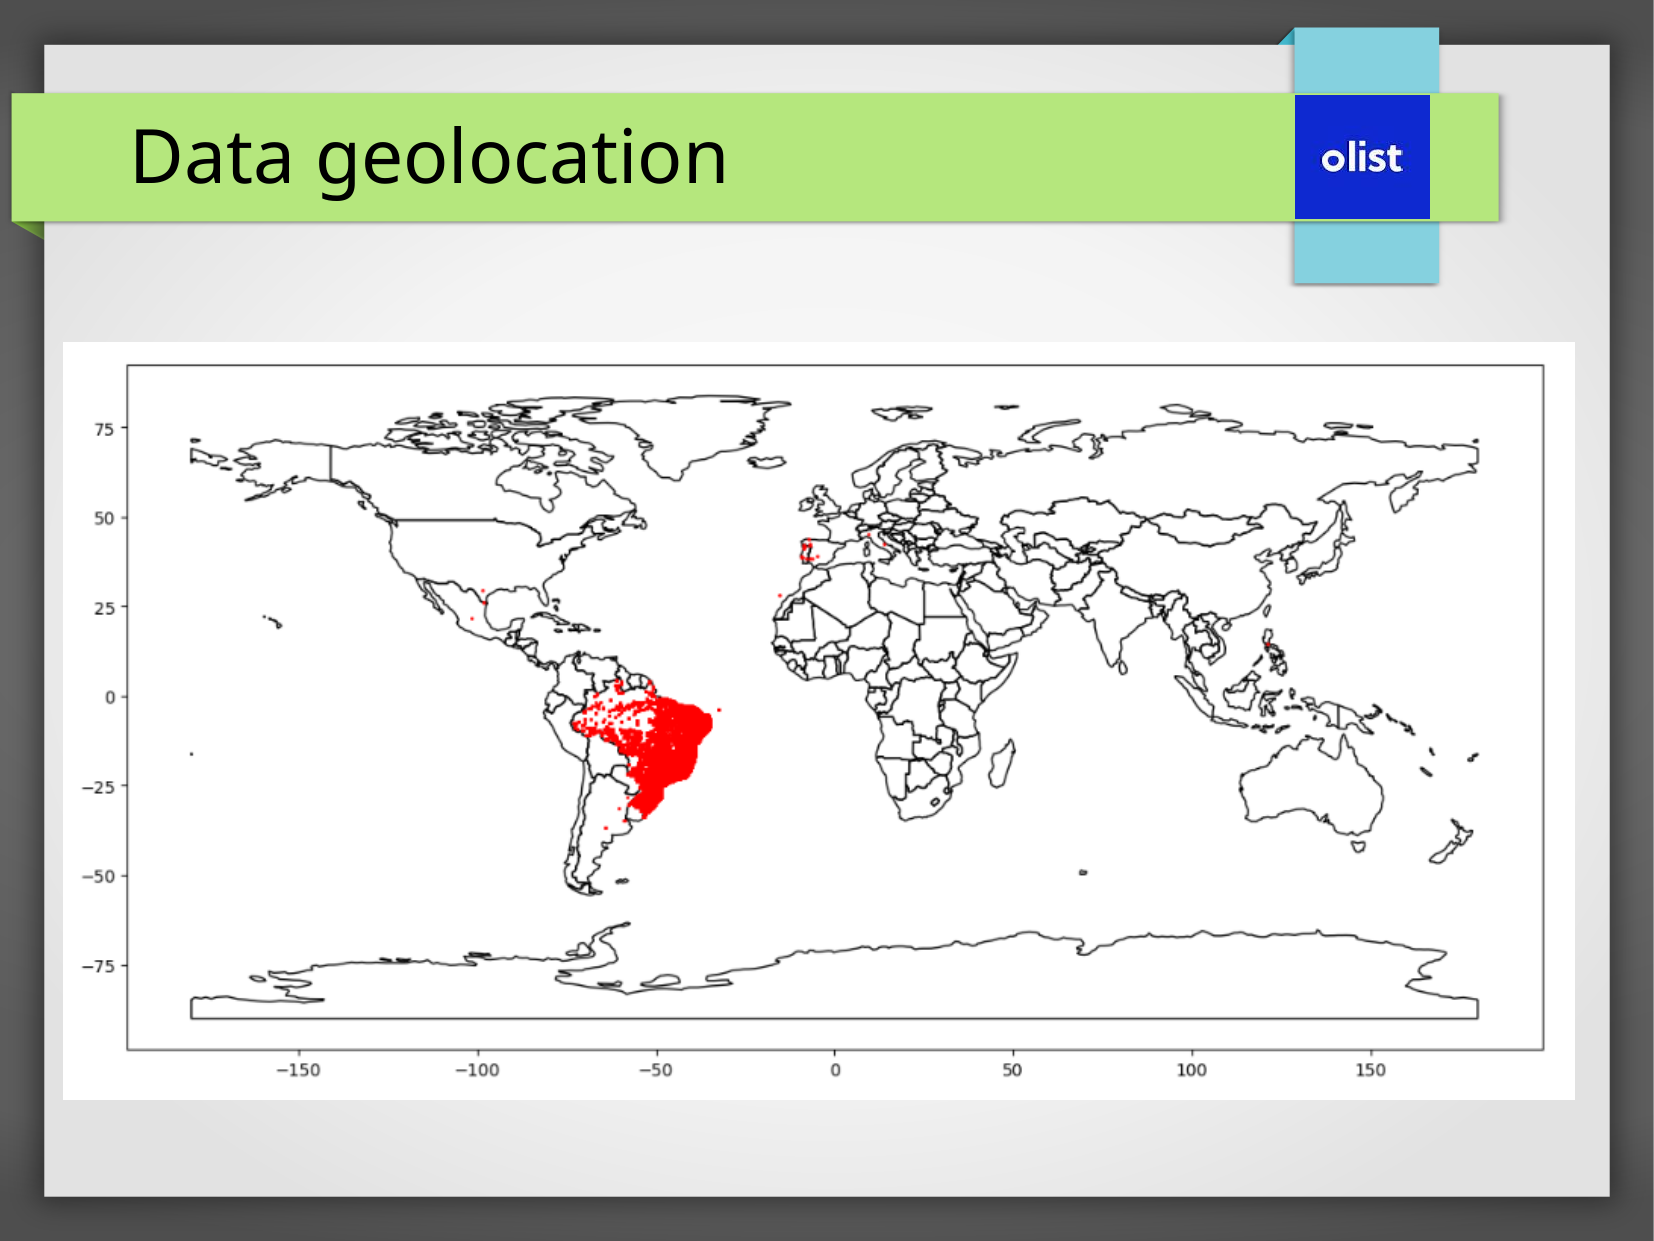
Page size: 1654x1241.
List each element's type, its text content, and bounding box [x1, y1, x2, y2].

picture [0, 0, 1654, 1241]
title Data geolocation [129, 95, 1295, 214]
